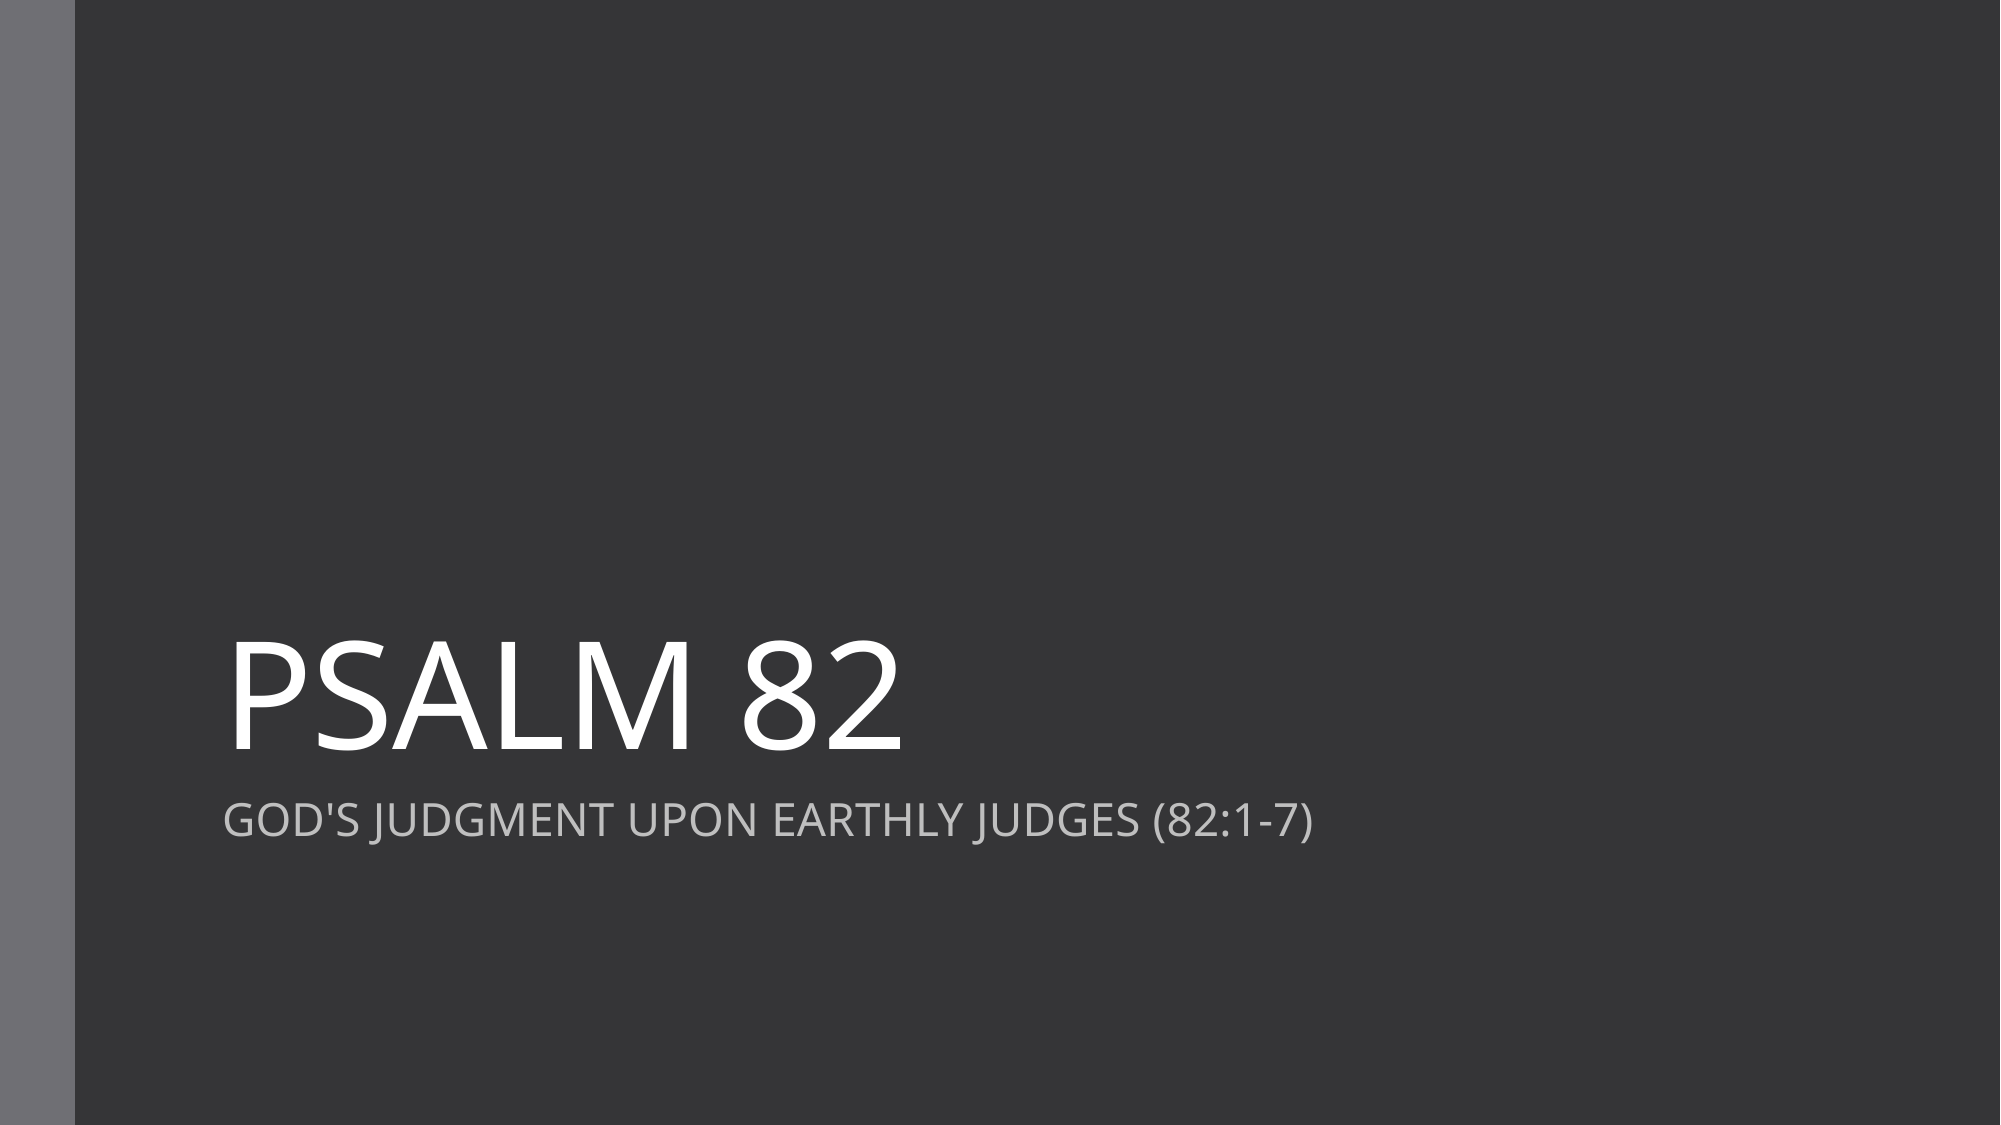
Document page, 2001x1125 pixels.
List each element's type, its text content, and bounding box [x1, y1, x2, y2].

subtitle GOD'S JUDGMENT UPON EARTHLY JUDGES (82:1-7) [206, 787, 1752, 1066]
title PSALM 82 [206, 124, 1752, 787]
